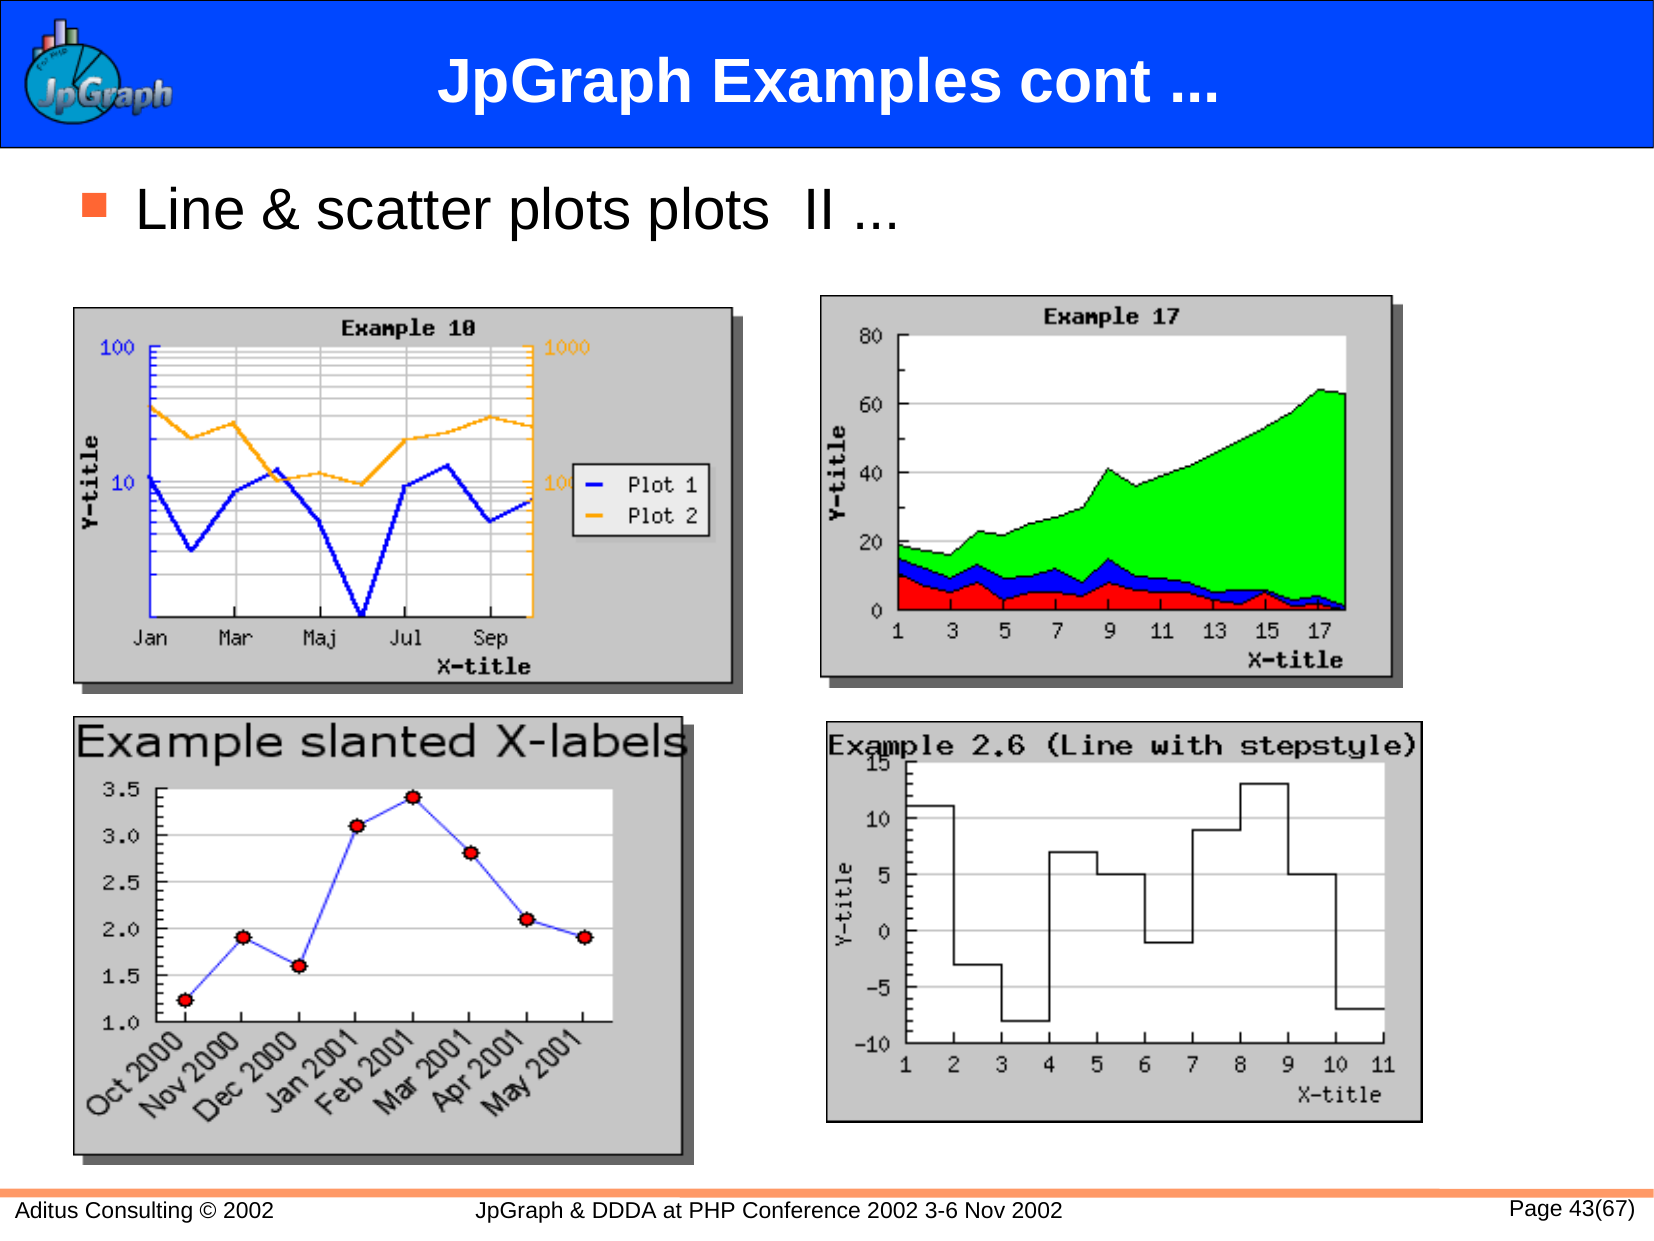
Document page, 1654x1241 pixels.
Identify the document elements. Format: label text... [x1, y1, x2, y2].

picture [20, 17, 123, 128]
picture [73, 716, 694, 1165]
picture [73, 307, 743, 695]
list Line & scatter plots plots II ... [64, 177, 1580, 296]
picture [820, 295, 1403, 688]
picture [826, 721, 1423, 1123]
title JpGraph Examples cont ... [123, 0, 1536, 163]
